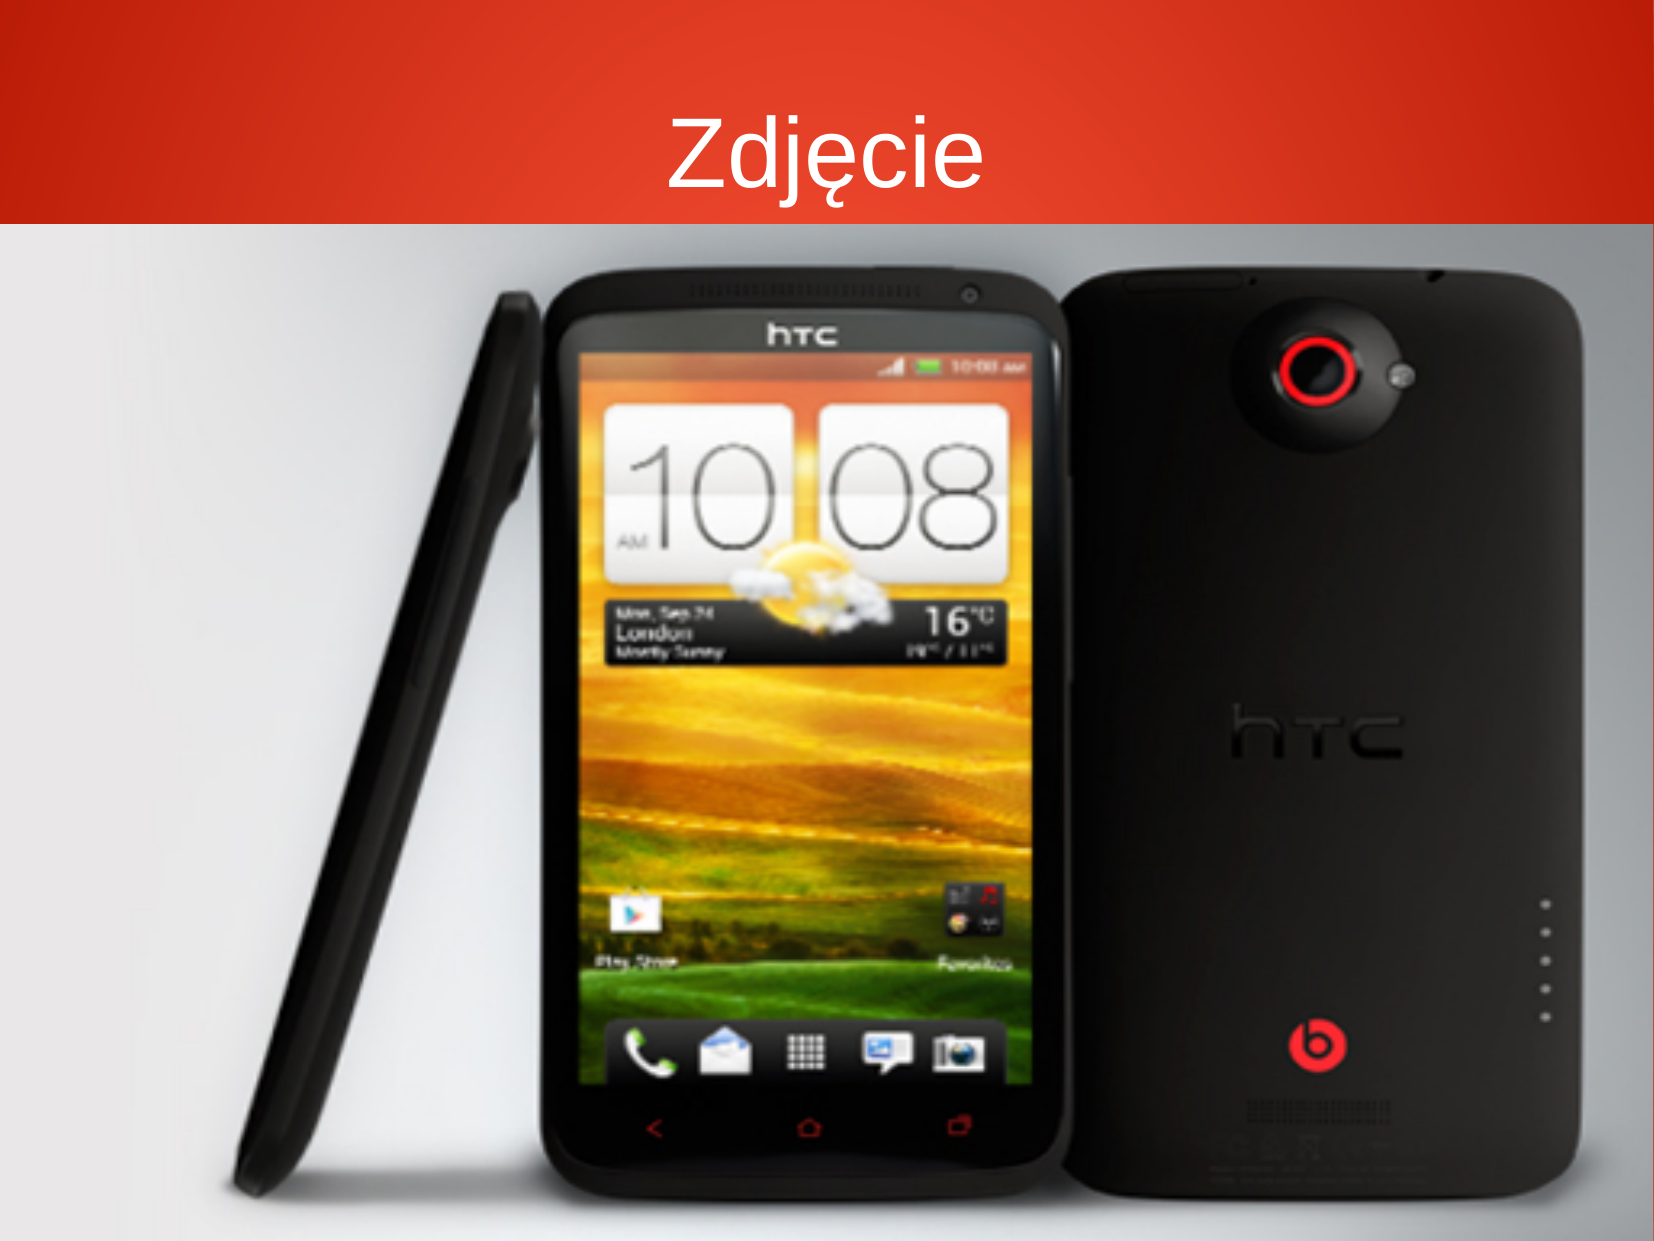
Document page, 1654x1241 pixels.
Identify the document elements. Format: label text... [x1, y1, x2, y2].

title Zdjęcie [82, 49, 1571, 224]
picture [0, 224, 1654, 1241]
